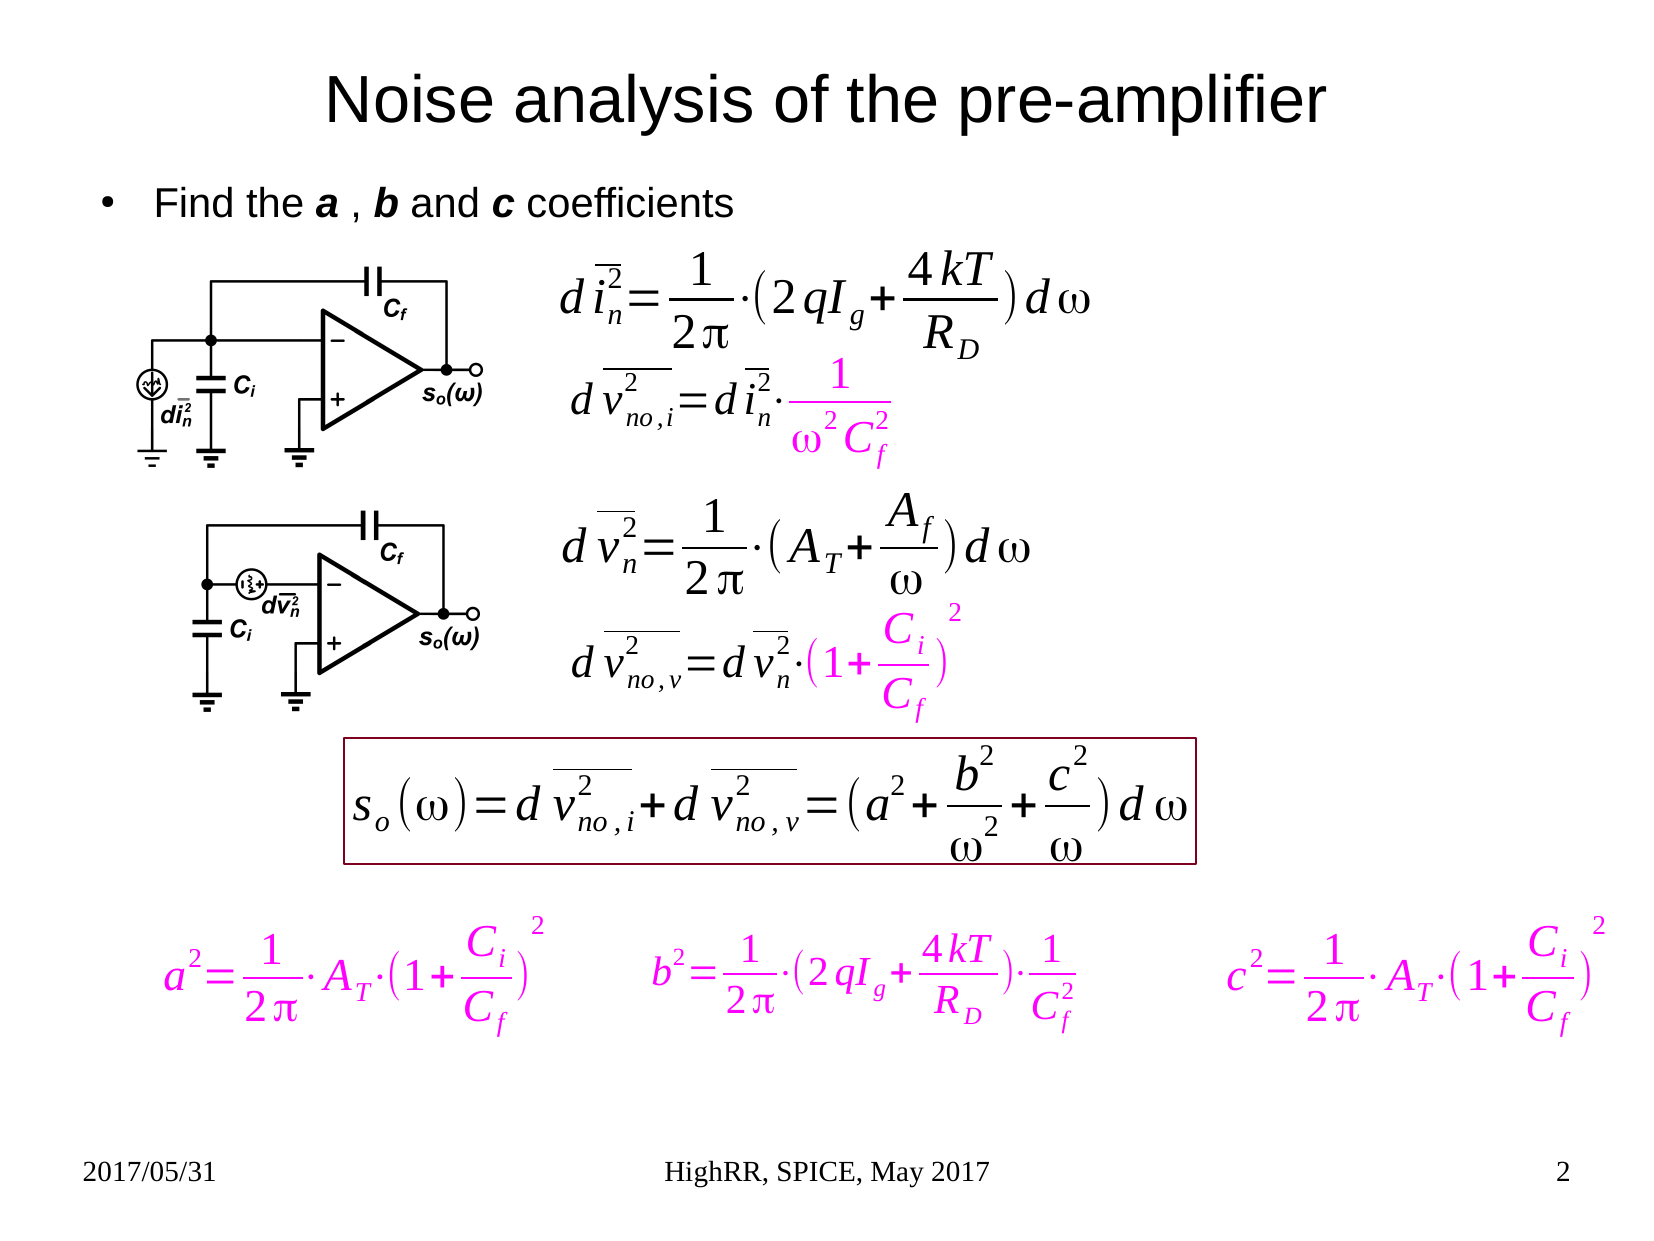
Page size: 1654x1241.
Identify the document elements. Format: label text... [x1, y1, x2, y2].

chart [345, 739, 1196, 864]
list Find the a , b and c coefficients [82, 180, 1571, 1141]
chart [555, 480, 1039, 725]
chart [645, 925, 1085, 1036]
picture [189, 508, 481, 712]
chart [552, 240, 1099, 470]
picture [135, 264, 484, 468]
chart [157, 909, 551, 1038]
chart [1220, 909, 1612, 1038]
title Noise analysis of the pre-amplifier [82, 49, 1571, 151]
